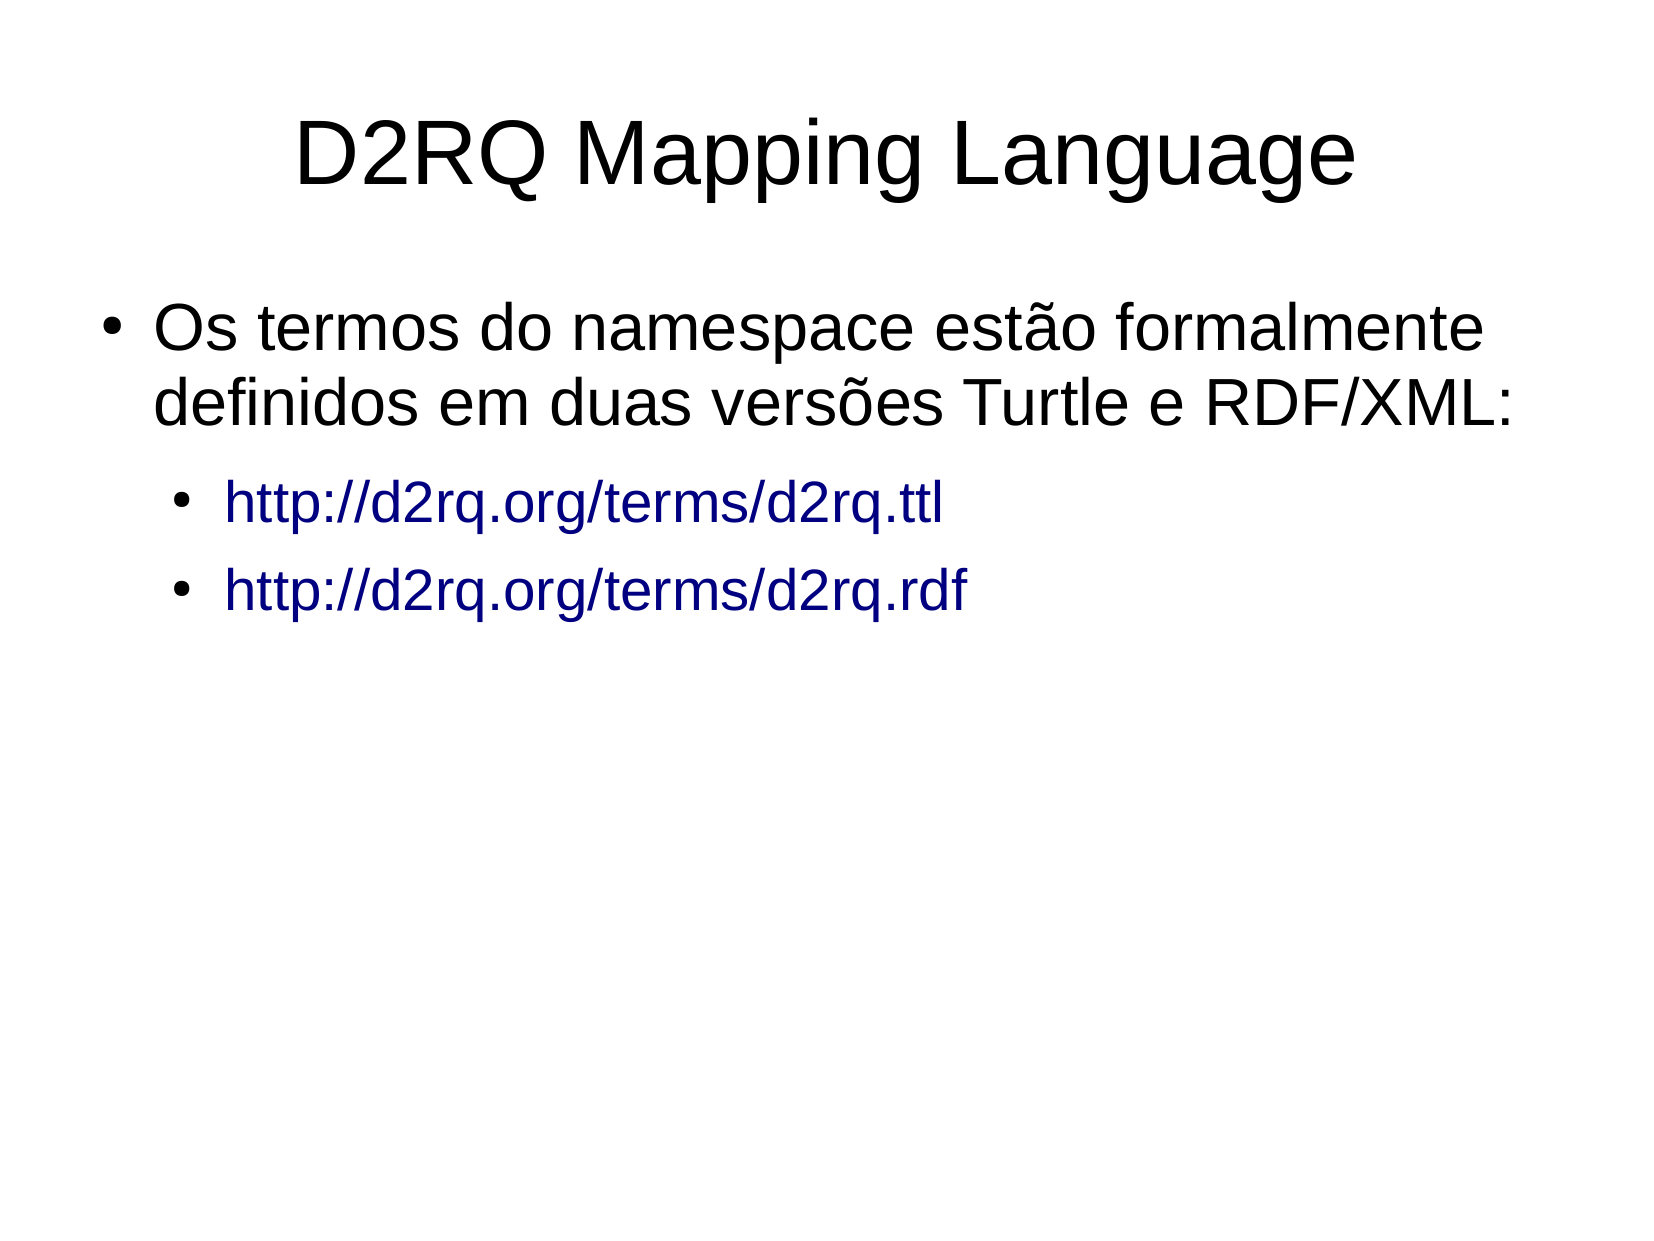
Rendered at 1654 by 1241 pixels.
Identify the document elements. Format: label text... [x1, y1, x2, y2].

list Os termos do namespace estão formalmente definidos em duas versões Turtle e RDF/XML: http://d2rq.org/terms/d2rq.ttl http://d2rq.org/terms/d2rq.rdf [82, 290, 1571, 1094]
title D2RQ Mapping Language [82, 56, 1571, 250]
